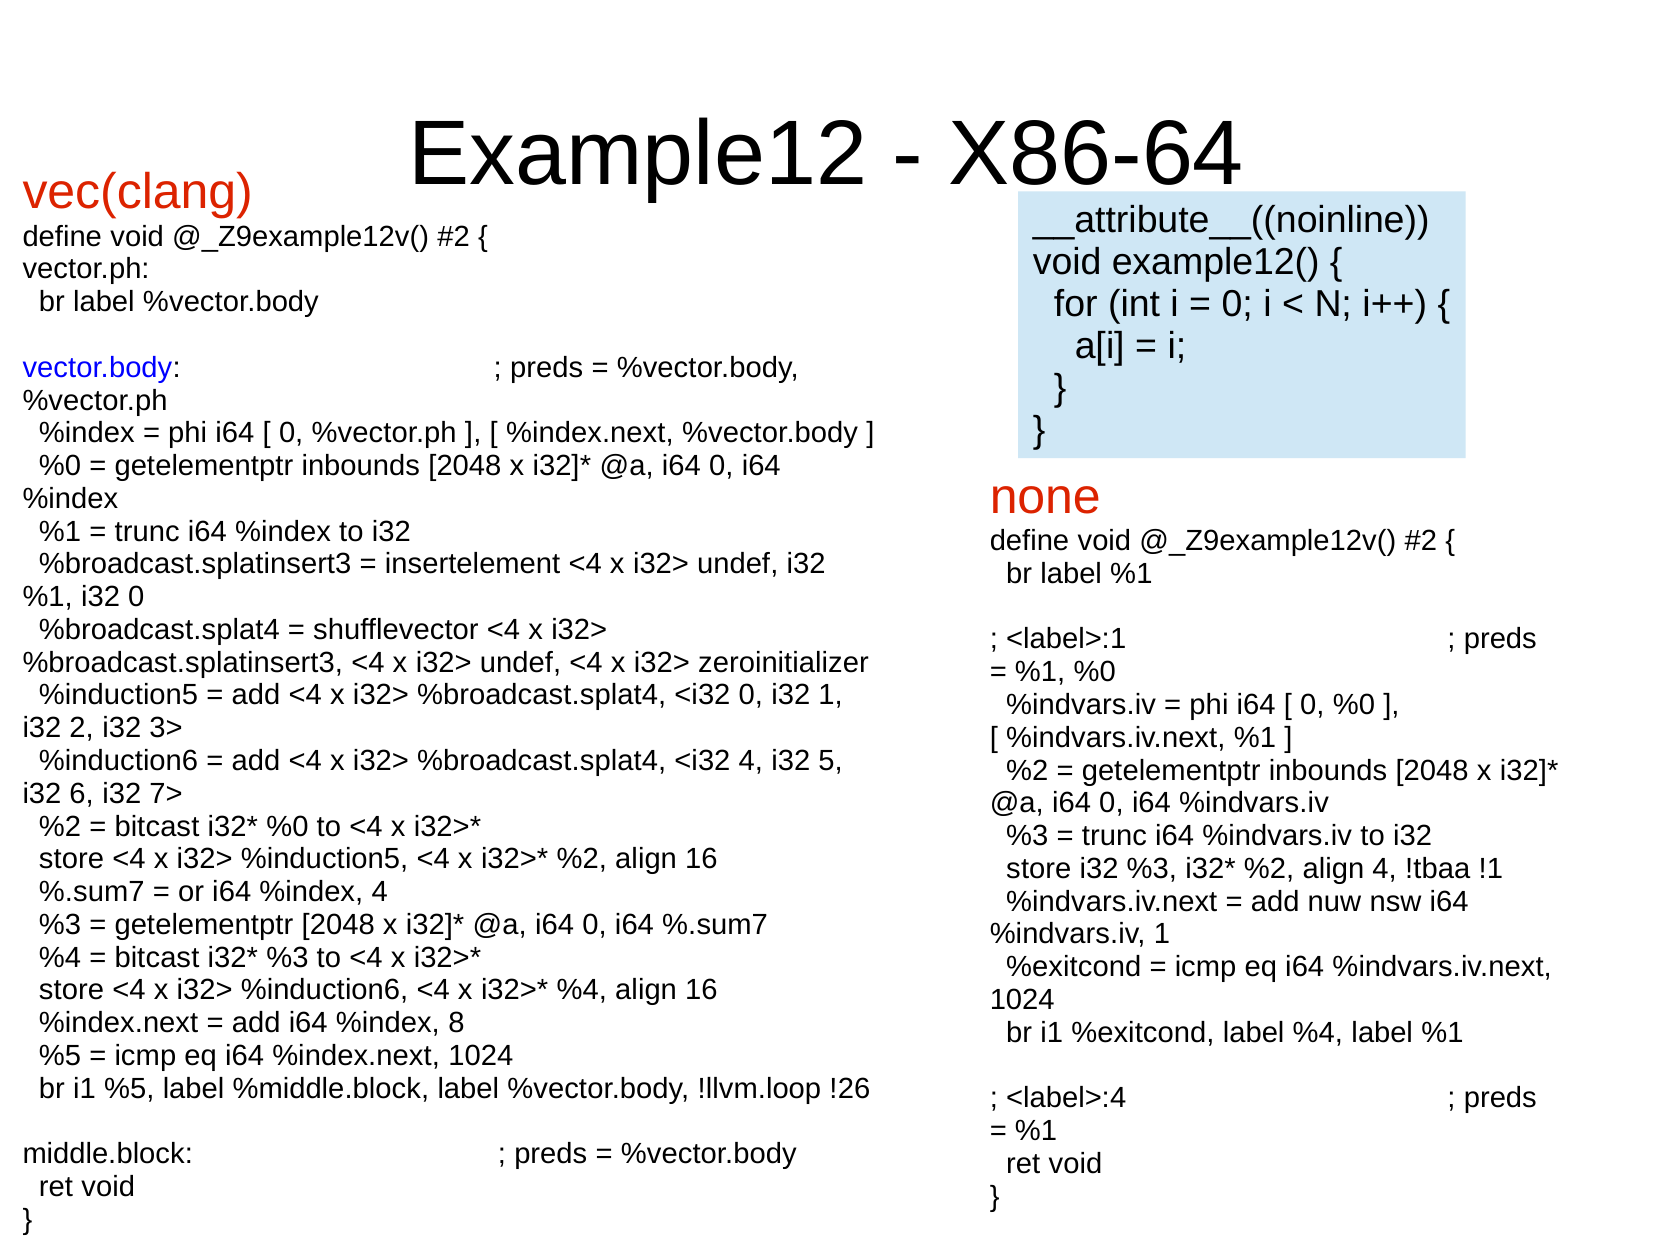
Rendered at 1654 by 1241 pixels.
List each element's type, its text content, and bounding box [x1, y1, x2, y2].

text_box vec(clang) define void @_Z9example12v() #2 { vector.ph: br label %vector.body vector.body: ; preds = %vector.body, %vector.ph %index = phi i64 [ 0, %vector.ph ], [ %index.next, %vector.body ] %0 = getelementptr inbounds [2048 x i32]* @a, i64 0, i64 %index %1 = trunc i64 %index to i32 %broadcast.splatinsert3 = insertelement <4 x i32> undef, i32 %1, i32 0 %broadcast.splat4 = shufflevector <4 x i32> %broadcast.splatinsert3, <4 x i32> undef, <4 x i32> zeroinitializer %induction5 = add <4 x i32> %broadcast.splat4, <i32 0, i32 1, i32 2, i32 3> %induction6 = add <4 x i32> %broadcast.splat4, <i32 4, i32 5, i32 6, i32 7> %2 = bitcast i32* %0 to <4 x i32>* store <4 x i32> %induction5, <4 x i32>* %2, align 16 %.sum7 = or i64 %index, 4 %3 = getelementptr [2048 x i32]* @a, i64 0, i64 %.sum7 %4 = bitcast i32* %3 to <4 x i32>* store <4 x i32> %induction6, <4 x i32>* %4, align 16 %index.next = add i64 %index, 8 %5 = icmp eq i64 %index.next, 1024 br i1 %5, label %middle.block, label %vector.body, !llvm.loop !26 middle.block: ; preds = %vector.body ret void } [7, 156, 901, 1241]
text_box none define void @_Z9example12v() #2 { br label %1 ; <label>:1 ; preds = %1, %0 %indvars.iv = phi i64 [ 0, %0 ], [ %indvars.iv.next, %1 ] %2 = getelementptr inbounds [2048 x i32]* @a, i64 0, i64 %indvars.iv %3 = trunc i64 %indvars.iv to i32 store i32 %3, i32* %2, align 4, !tbaa !1 %indvars.iv.next = add nuw nsw i64 %indvars.iv, 1 %exitcond = icmp eq i64 %indvars.iv.next, 1024 br i1 %exitcond, label %4, label %1 ; <label>:4 ; preds = %1 ret void } [975, 460, 1576, 1220]
title Example12 - X86-64 [82, 49, 1571, 257]
text_box __attribute__((noinline)) void example12() { for (int i = 0; i < N; i++) { a[i] = i; } } [1018, 191, 1466, 459]
